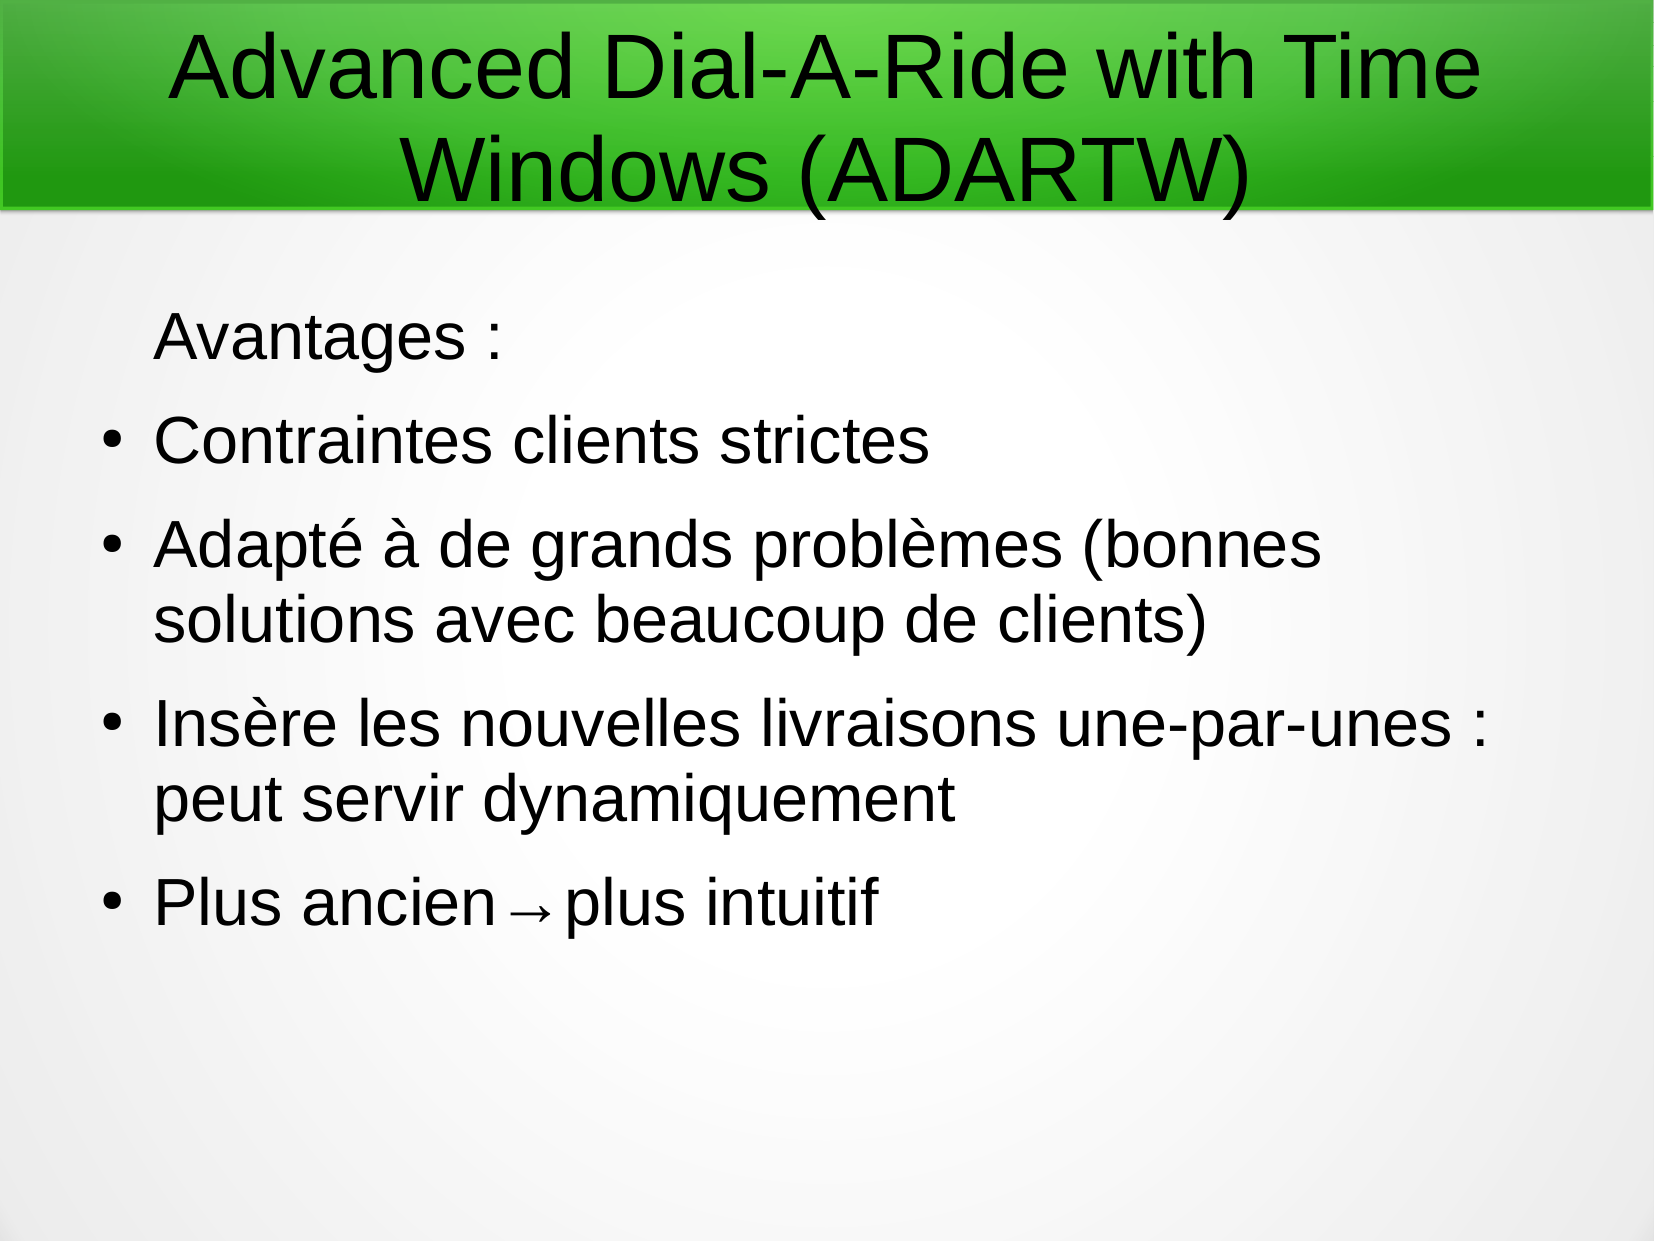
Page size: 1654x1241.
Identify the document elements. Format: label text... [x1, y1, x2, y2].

title Advanced Dial-A-Ride with Time Windows (ADARTW) [82, 15, 1571, 221]
list Avantages : Contraintes clients strictes Adapté à de grands problèmes (bonnes solutions avec beaucoup de clients) Insère les nouvelles livraisons une-par-unes : peut servir dynamiquement Plus ancien→plus intuitif [82, 299, 1571, 1019]
